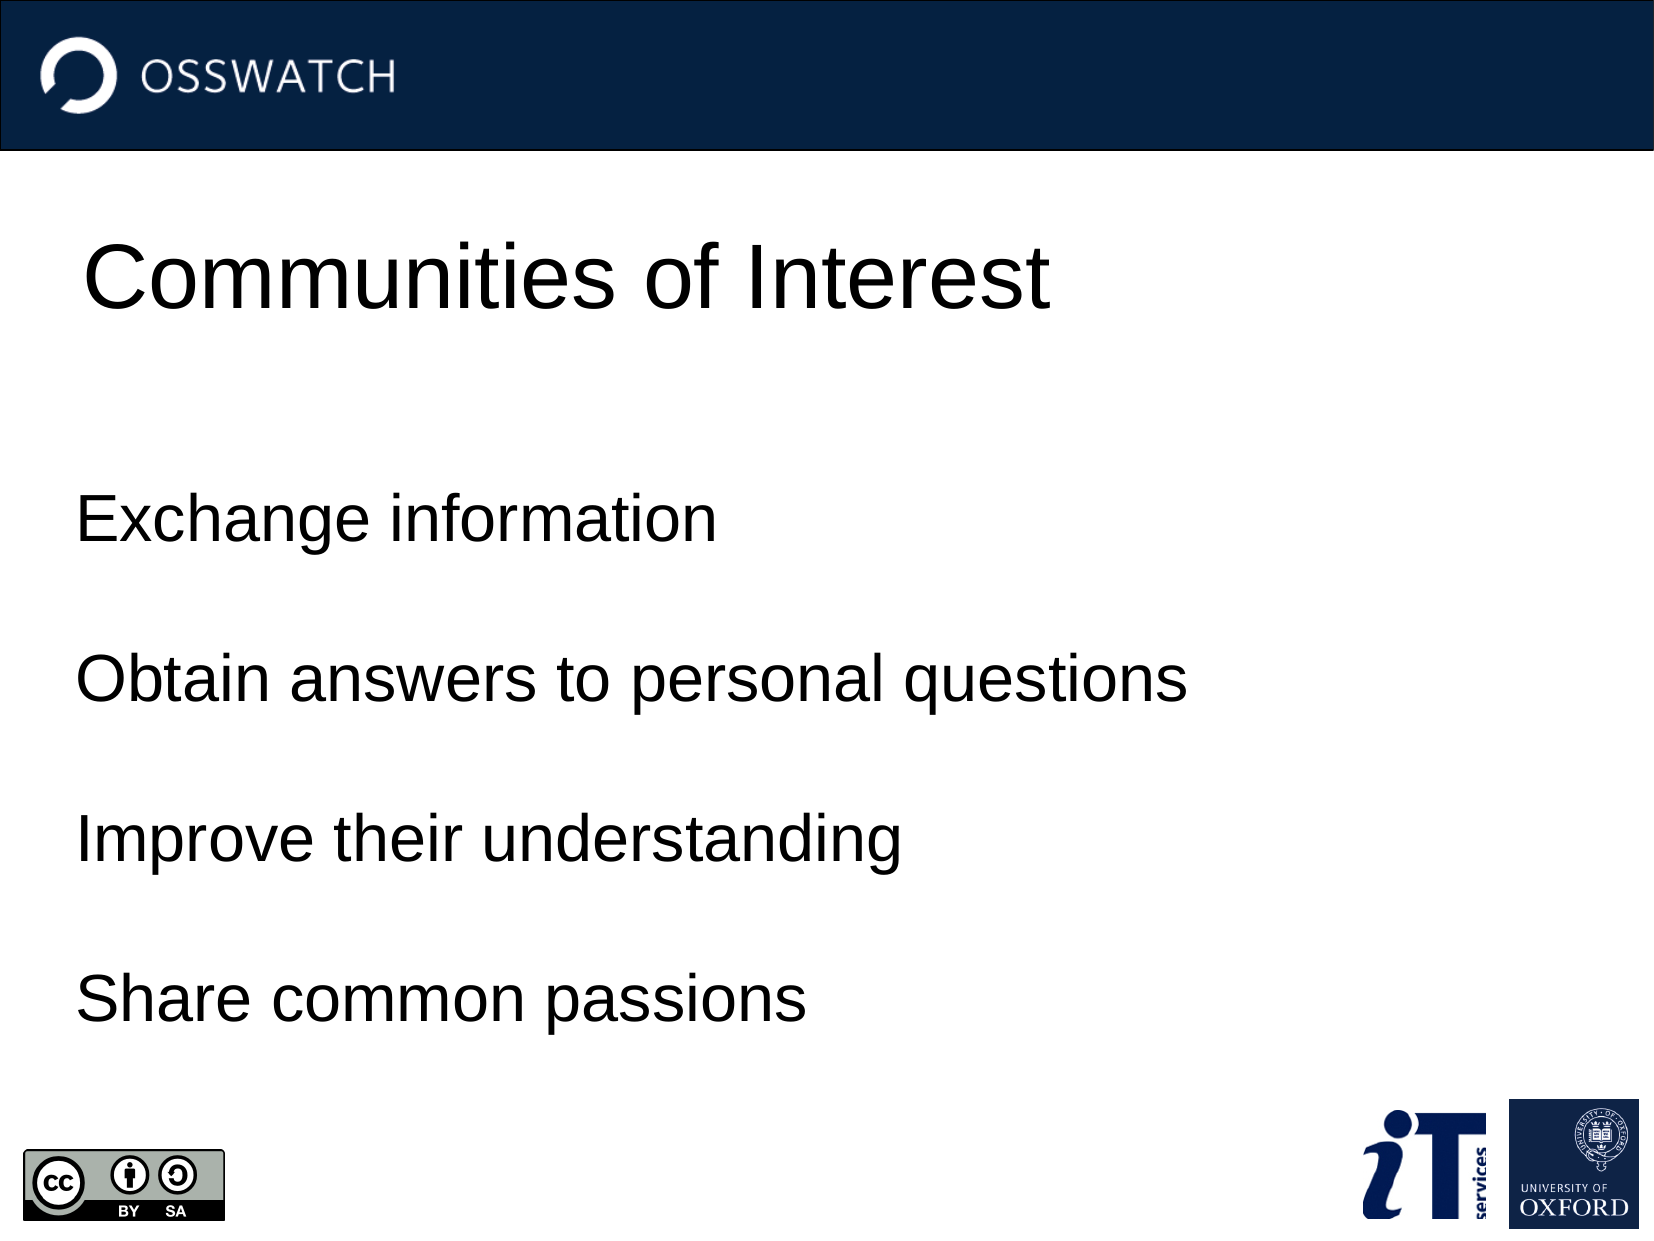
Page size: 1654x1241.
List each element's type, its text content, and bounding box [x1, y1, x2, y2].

text_box Exchange information Obtain answers to personal questions Improve their understanding Share common passions [74, 395, 1562, 1150]
picture [1509, 1099, 1639, 1229]
picture [12, 12, 426, 141]
picture [23, 1149, 225, 1221]
picture [1363, 1150, 1486, 1219]
text_box Communities of Interest [82, 169, 1569, 375]
